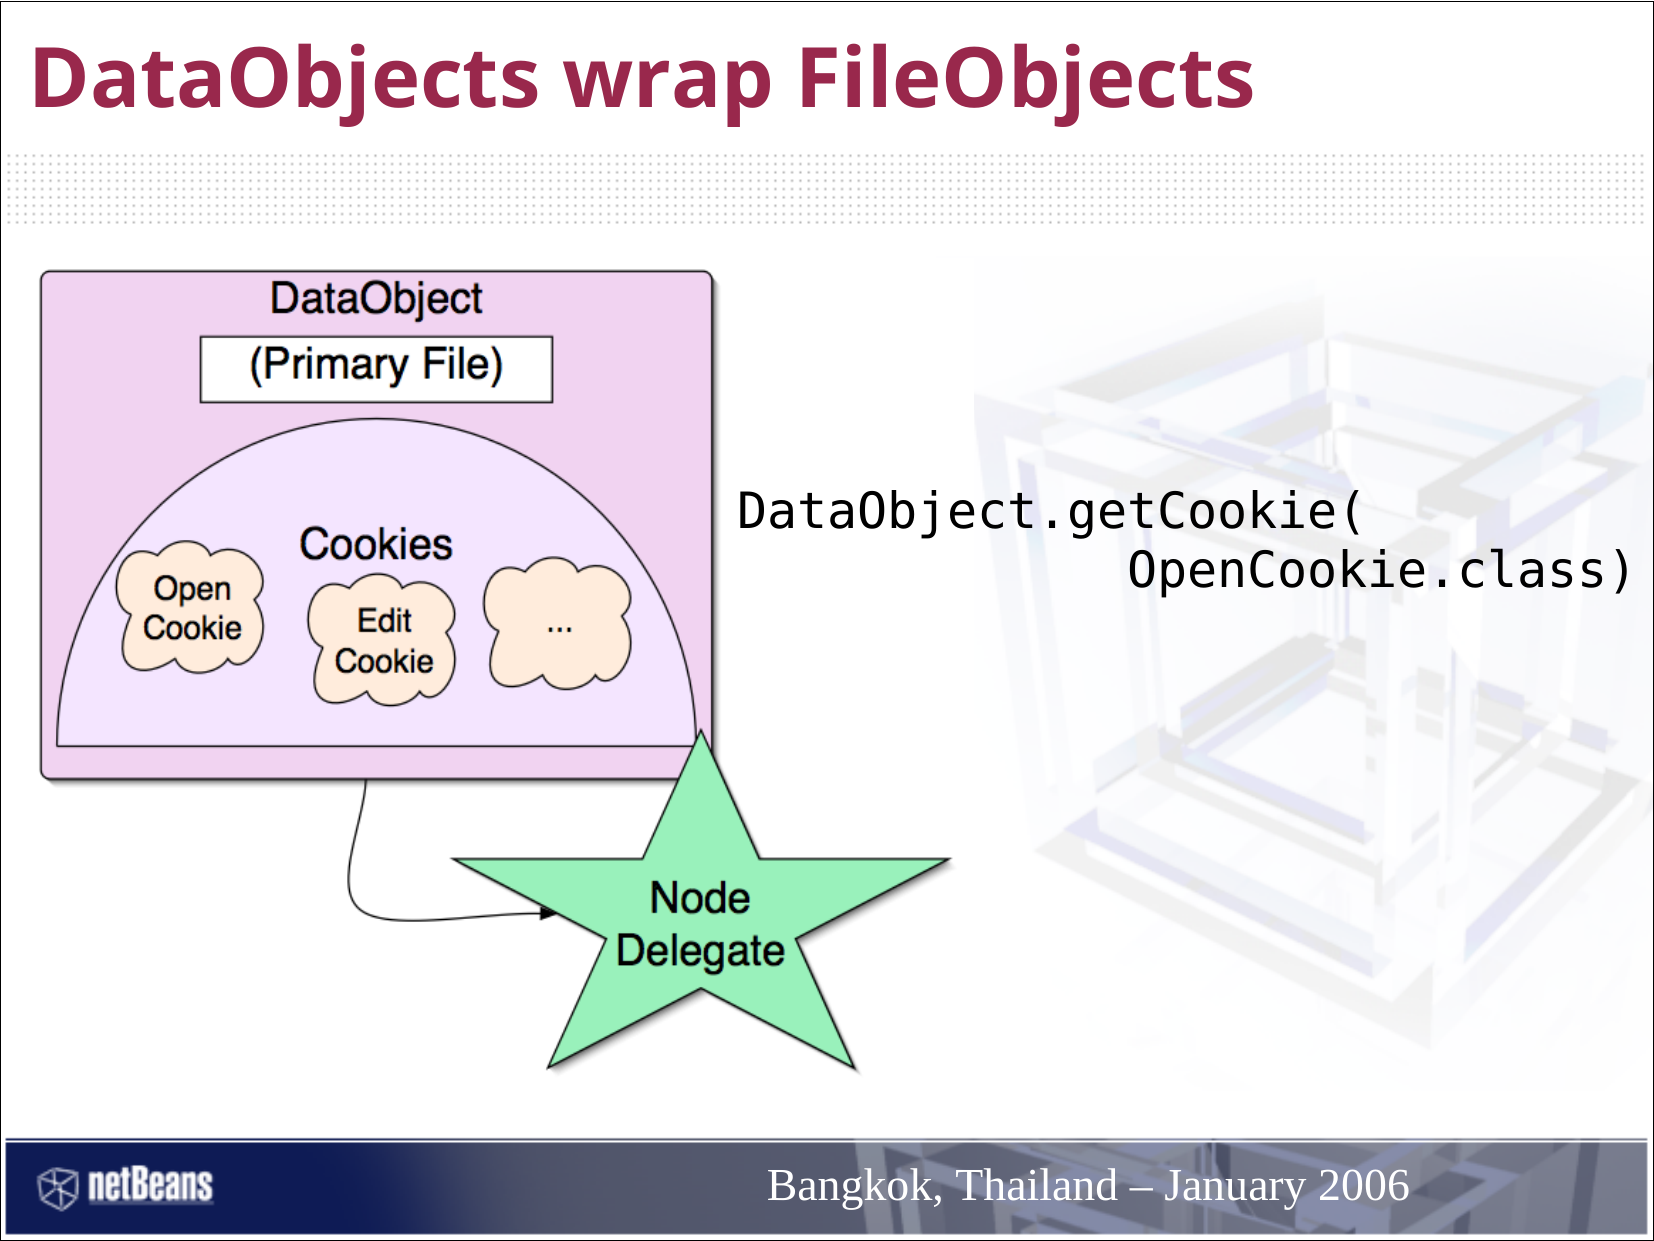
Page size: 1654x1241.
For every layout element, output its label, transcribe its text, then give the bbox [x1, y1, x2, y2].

title DataObjects wrap FileObjects [28, 0, 1619, 152]
text_box DataObject.getCookie( OpenCookie.class) [737, 482, 1638, 600]
picture [1, 2, 1653, 1240]
